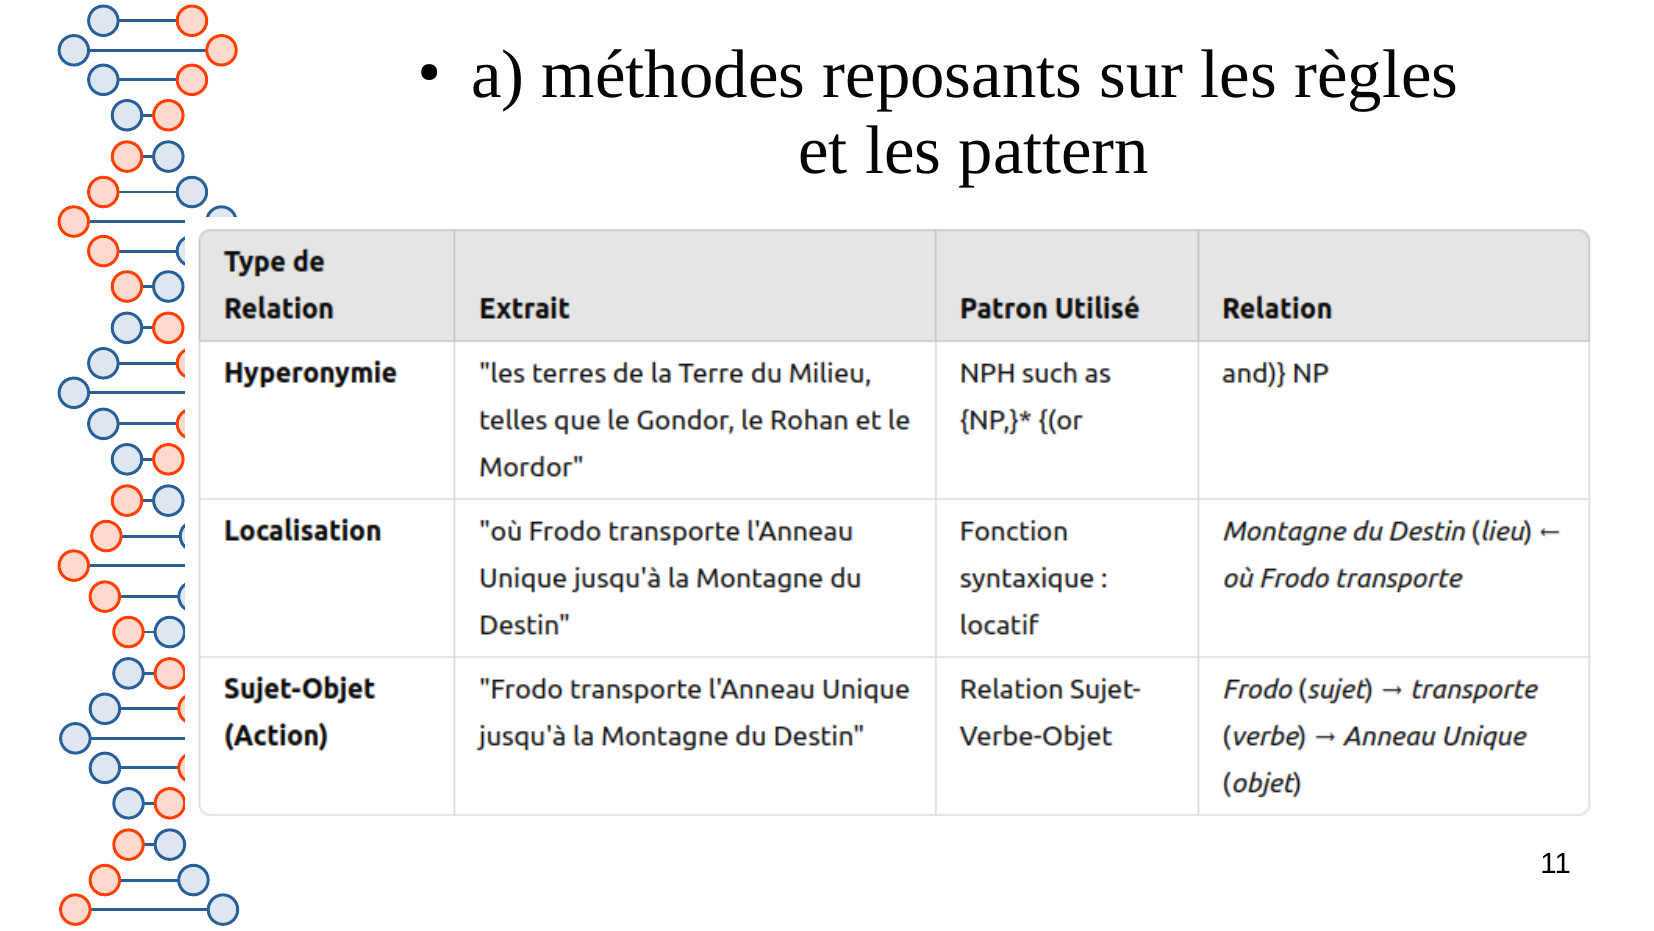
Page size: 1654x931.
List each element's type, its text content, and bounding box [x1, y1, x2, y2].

title a) méthodes reposants sur les règles et les pattern [265, 35, 1595, 189]
picture [185, 217, 1595, 827]
